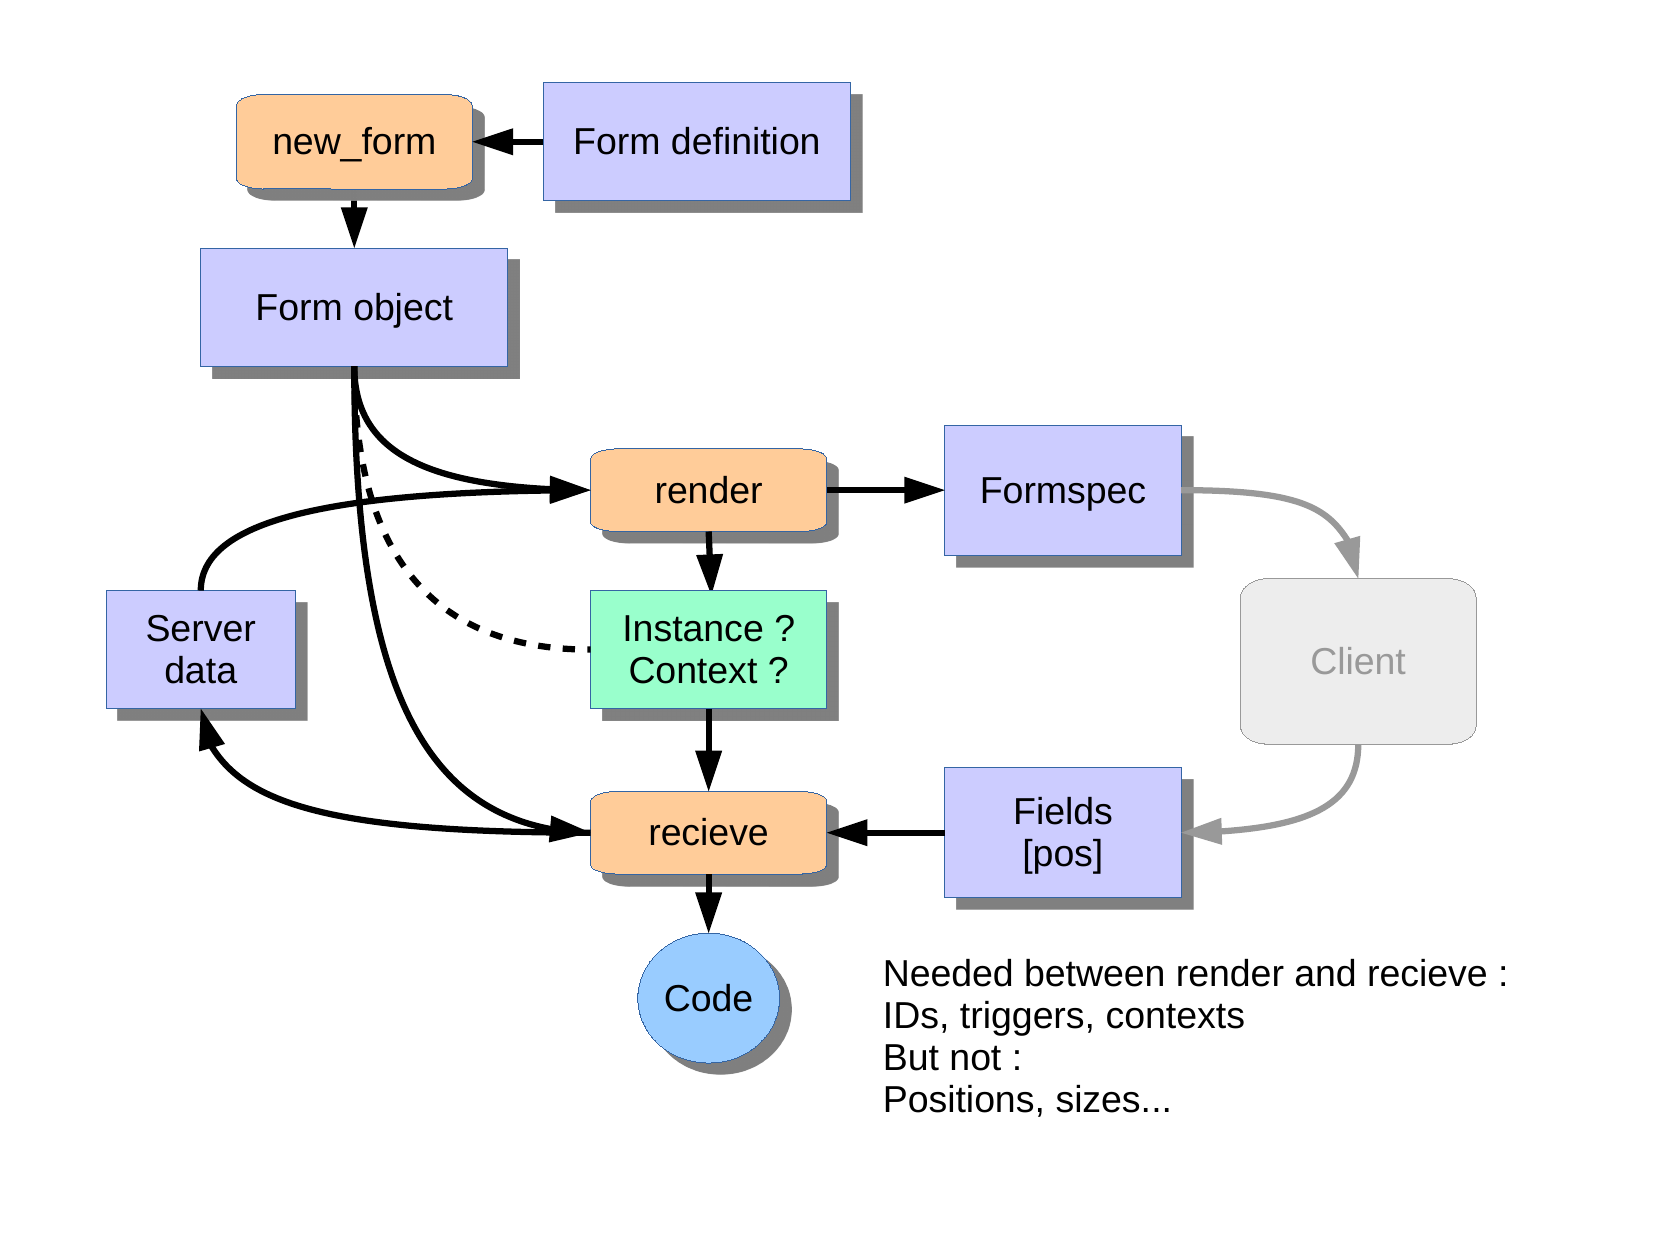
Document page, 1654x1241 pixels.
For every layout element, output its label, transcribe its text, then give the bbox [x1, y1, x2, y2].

text_box new_form [236, 94, 473, 190]
text_box Fields [pos] [944, 767, 1182, 898]
text_box Instance ? Context ? [590, 590, 827, 709]
text_box Form object [200, 248, 508, 367]
text_box Client [1240, 578, 1477, 745]
text_box Needed between render and recieve : IDs, triggers, contexts But not : Positions, sizes... [868, 944, 1524, 1128]
text_box Server data [106, 590, 296, 709]
text_box Form definition [543, 82, 851, 201]
text_box recieve [590, 791, 827, 875]
text_box render [590, 448, 827, 532]
text_box Formspec [944, 425, 1182, 556]
text_box Code [637, 933, 780, 1064]
